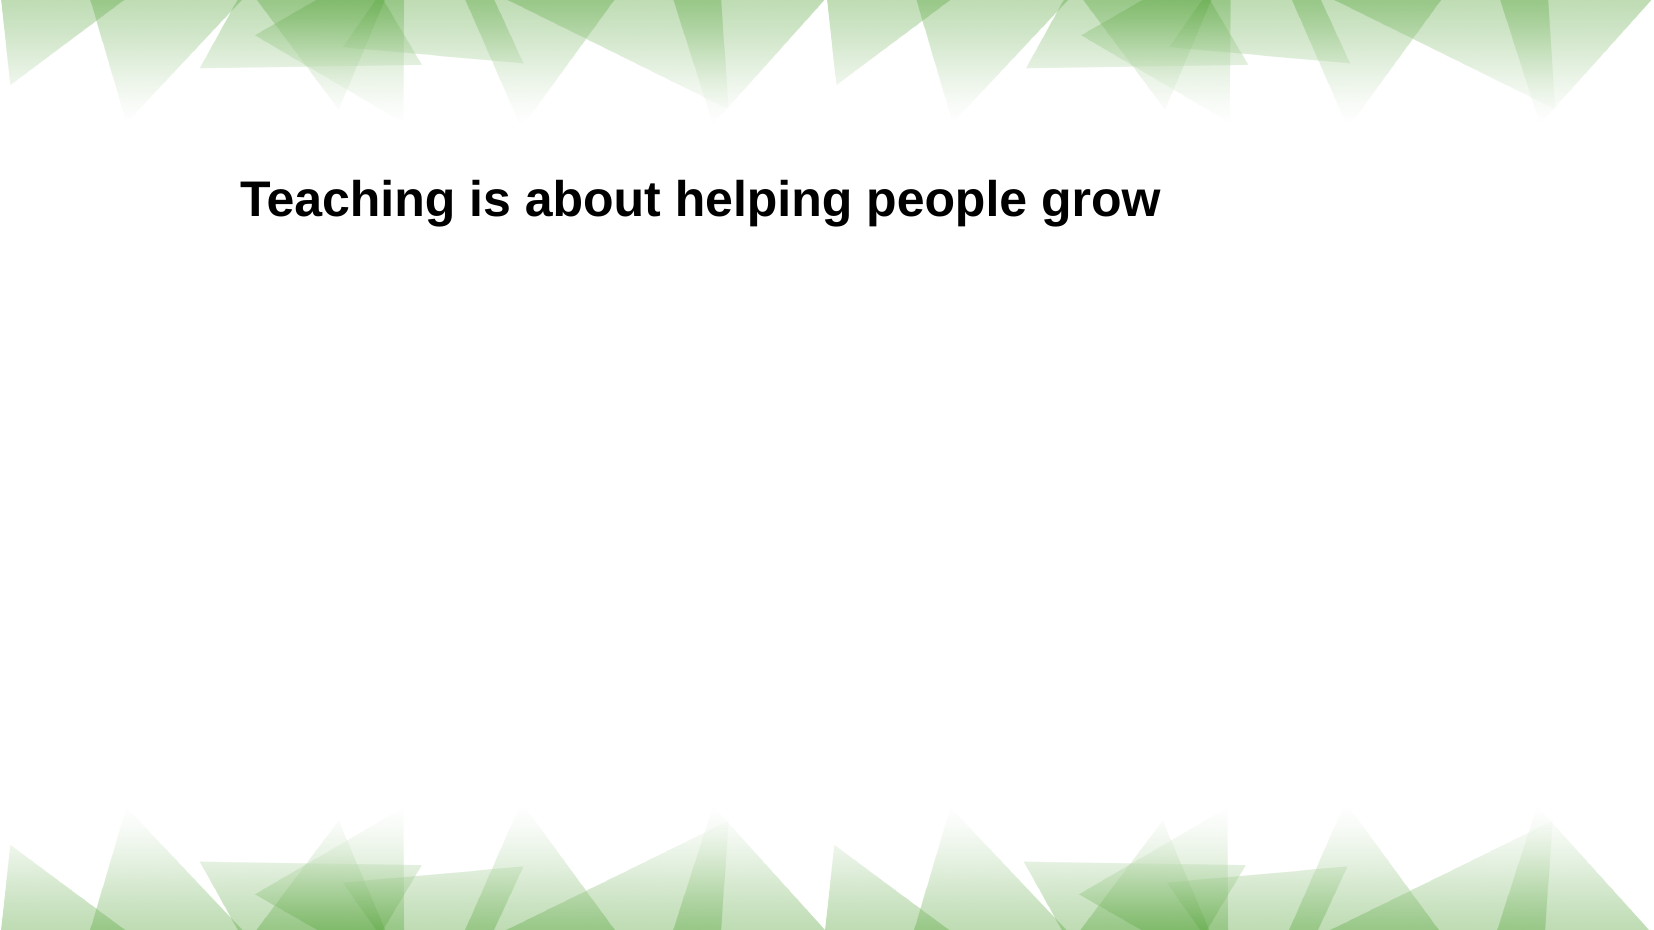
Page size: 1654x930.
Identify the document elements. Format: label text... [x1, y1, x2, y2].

title Teaching is about helping people grow [240, 143, 1336, 256]
picture [0, 0, 1653, 128]
picture [0, 802, 1651, 930]
